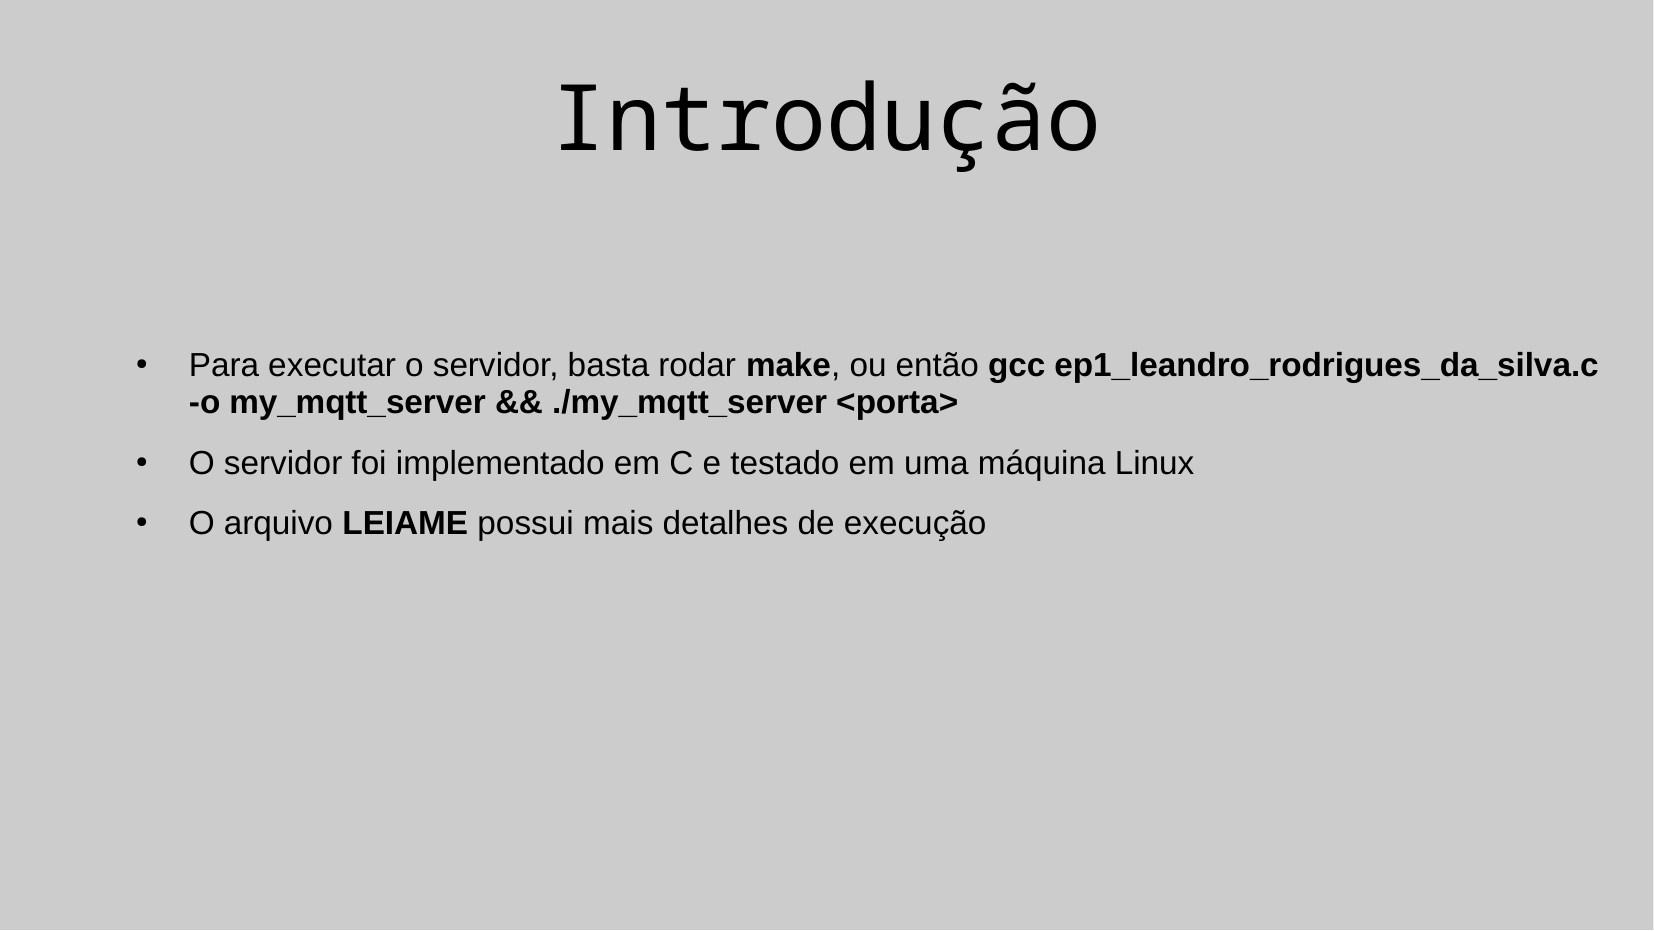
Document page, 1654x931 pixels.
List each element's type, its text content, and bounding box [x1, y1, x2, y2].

title Introdução [82, 37, 1571, 193]
list Para executar o servidor, basta rodar make, ou então gcc ep1_leandro_rodrigues_da_silva.c -o my_mqtt_server && ./my_mqtt_server <porta> O servidor foi implementado em C e testado em uma máquina Linux O arquivo LEIAME possui mais detalhes de execução [118, 346, 1607, 886]
